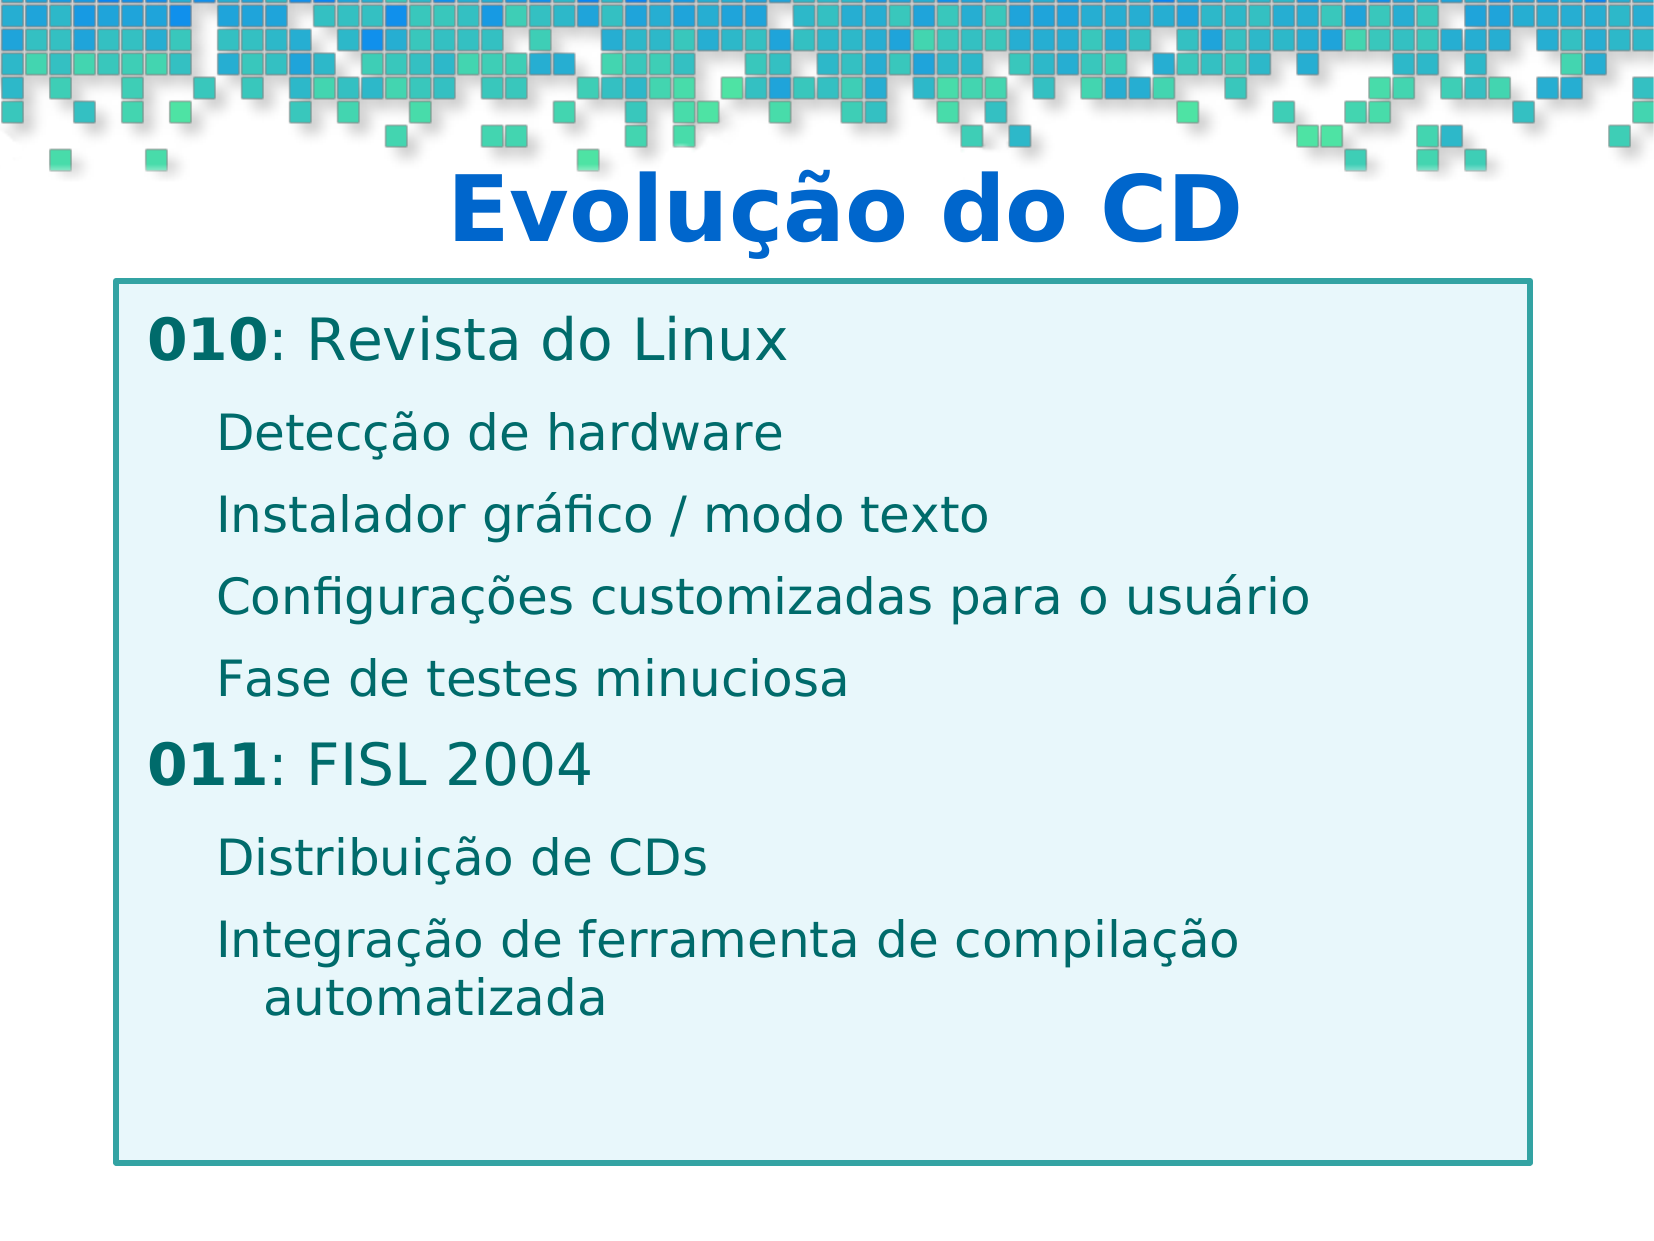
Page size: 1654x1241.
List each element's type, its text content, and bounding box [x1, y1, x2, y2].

list 010: Revista do Linux Detecção de hardware Instalador gráfico / modo texto Configurações customizadas para o usuário Fase de testes minuciosa 011: FISL 2004 Distribuição de CDs Integração de ferramenta de compilação automatizada [121, 306, 1534, 1160]
title Evolução do CD [112, 132, 1581, 287]
picture [0, 0, 1654, 185]
